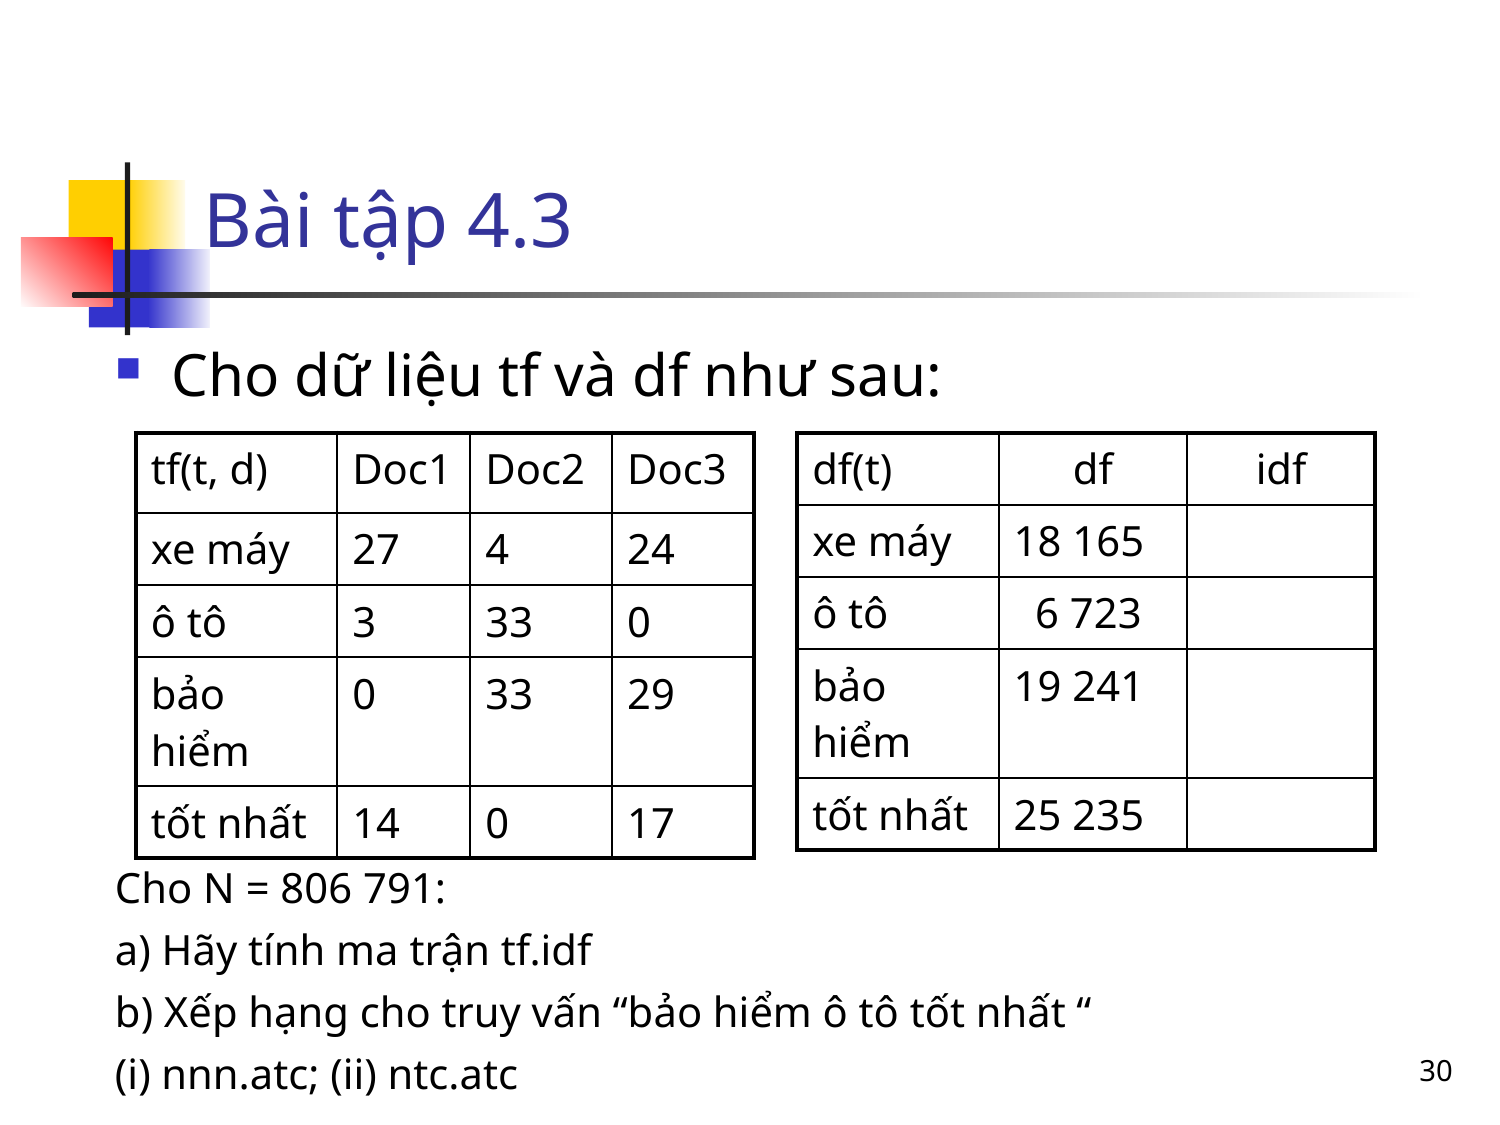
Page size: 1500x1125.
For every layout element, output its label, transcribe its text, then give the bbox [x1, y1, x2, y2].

table_cell xe máy [138, 514, 336, 584]
table_cell [1188, 650, 1373, 777]
table_cell tốt nhất [799, 779, 998, 848]
table_cell 24 [613, 514, 752, 584]
table_cell 25 235 [1000, 779, 1186, 848]
table_cell [1188, 779, 1373, 848]
list Cho dữ liệu tf và df như sau: [100, 331, 1469, 433]
table_cell [1188, 578, 1373, 648]
slide_number <number> [1155, 1024, 1468, 1100]
table_cell 18 165 [1000, 506, 1186, 576]
table_cell xe máy [799, 506, 998, 576]
table_cell ô tô [799, 578, 998, 648]
text_box Cho N = 806 791: a) Hãy tính ma trận tf.idf b) Xếp hạng cho truy vấn “bảo hiểm ô tô tốt nhất “ (i) nnn.atc; (ii) ntc.atc [100, 854, 1458, 1106]
table_cell tốt nhất [138, 787, 336, 854]
table_header Doc2 [471, 435, 611, 512]
table_header Doc1 [338, 435, 469, 512]
table_cell 4 [471, 514, 611, 584]
table_cell 17 [613, 787, 752, 854]
table_cell 33 [471, 586, 611, 656]
table_cell 14 [338, 787, 469, 854]
table_header df [1000, 435, 1186, 504]
table_cell ô tô [138, 586, 336, 656]
table_cell 29 [613, 658, 752, 785]
table_cell 0 [338, 658, 469, 785]
table_header df(t) [799, 435, 998, 504]
table_cell [1188, 506, 1373, 576]
table_cell 27 [338, 514, 469, 584]
title Bài tập 4.3 [188, 30, 1468, 271]
table_cell 0 [471, 787, 611, 854]
table_header tf(t, d) [138, 435, 336, 512]
table_cell bảo hiểm [138, 658, 336, 785]
table_cell 3 [338, 586, 469, 656]
table_header Doc3 [613, 435, 752, 512]
table_header idf [1188, 435, 1373, 504]
table_cell 0 [613, 586, 752, 656]
table_cell 19 241 [1000, 650, 1186, 777]
table_cell 33 [471, 658, 611, 785]
table_cell 6 723 [1000, 578, 1186, 648]
table_cell bảo hiểm [799, 650, 998, 777]
